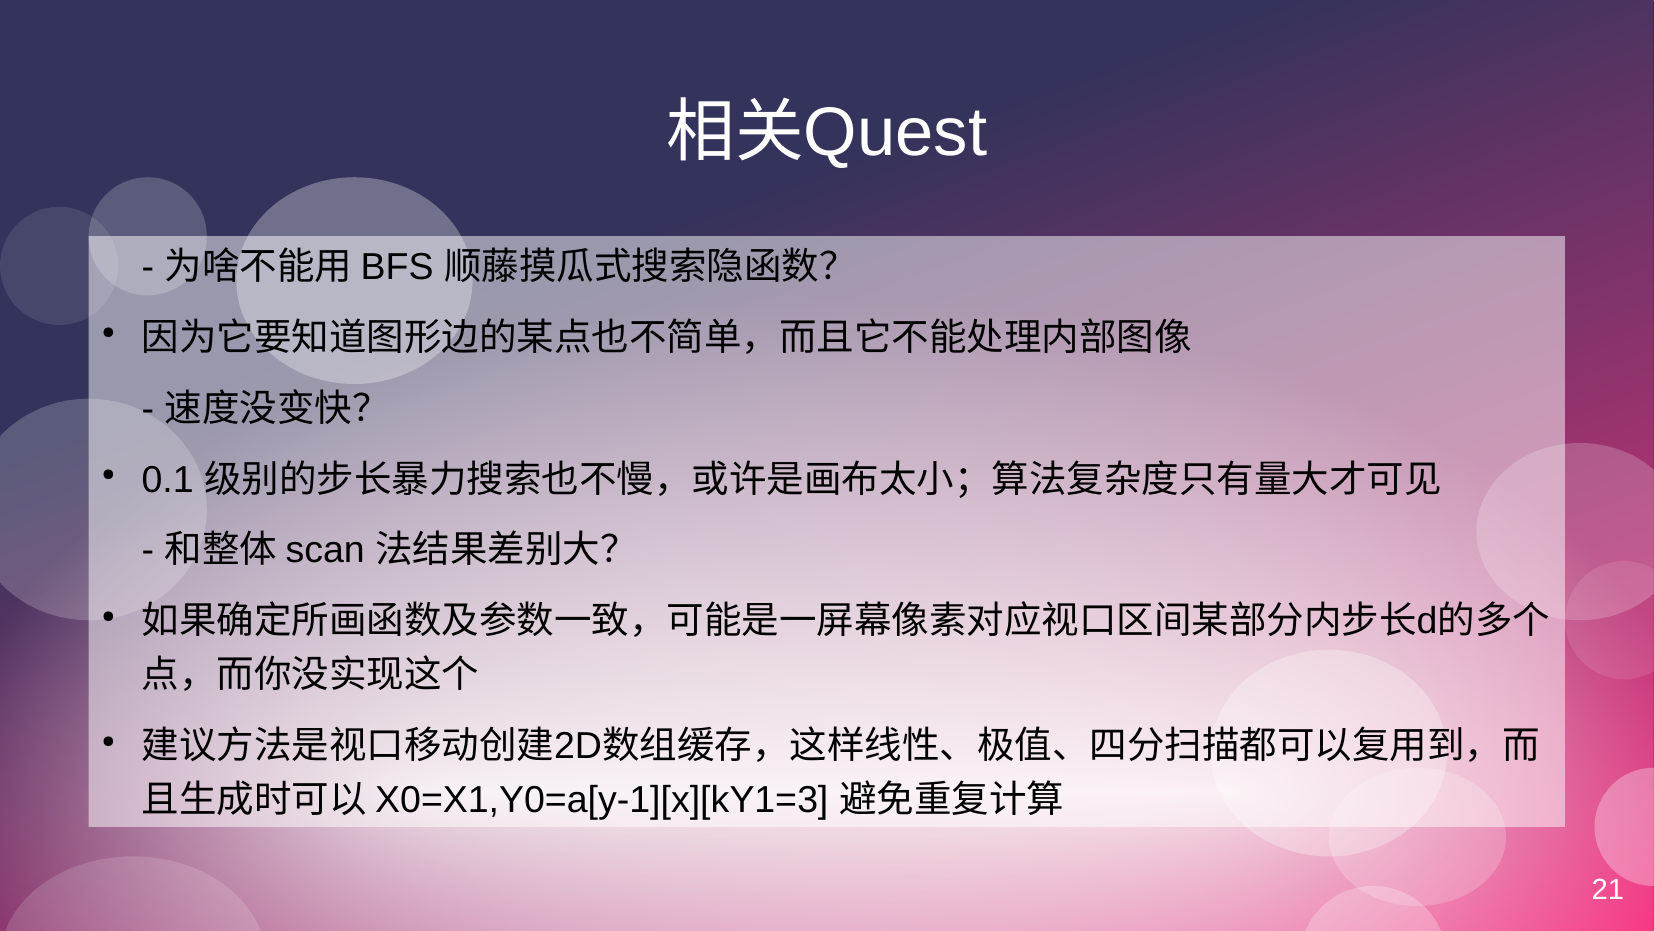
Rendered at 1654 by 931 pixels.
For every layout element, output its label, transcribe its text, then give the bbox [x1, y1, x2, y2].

list - 为啥不能用 BFS 顺藤摸瓜式搜索隐函数？ 因为它要知道图形边的某点也不简单，而且它不能处理内部图像 - 速度没变快？ 0.1 级别的步长暴力搜索也不慢，或许是画布太小；算法复杂度只有量大才可见 - 和整体 scan 法结果差别大？ 如果确定所画函数及参数一致，可能是一屏幕像素对应视口区间某部分内步长d的多个点，而你没实现这个 建议方法是视口移动创建2D数组缓存，这样线性、极值、四分扫描都可以复用到，而且生成时可以 X0=X1,Y0=a[y-1][x][kY1=3] 避免重复计算 [88, 236, 1565, 827]
title 相关Quest [88, 44, 1565, 207]
